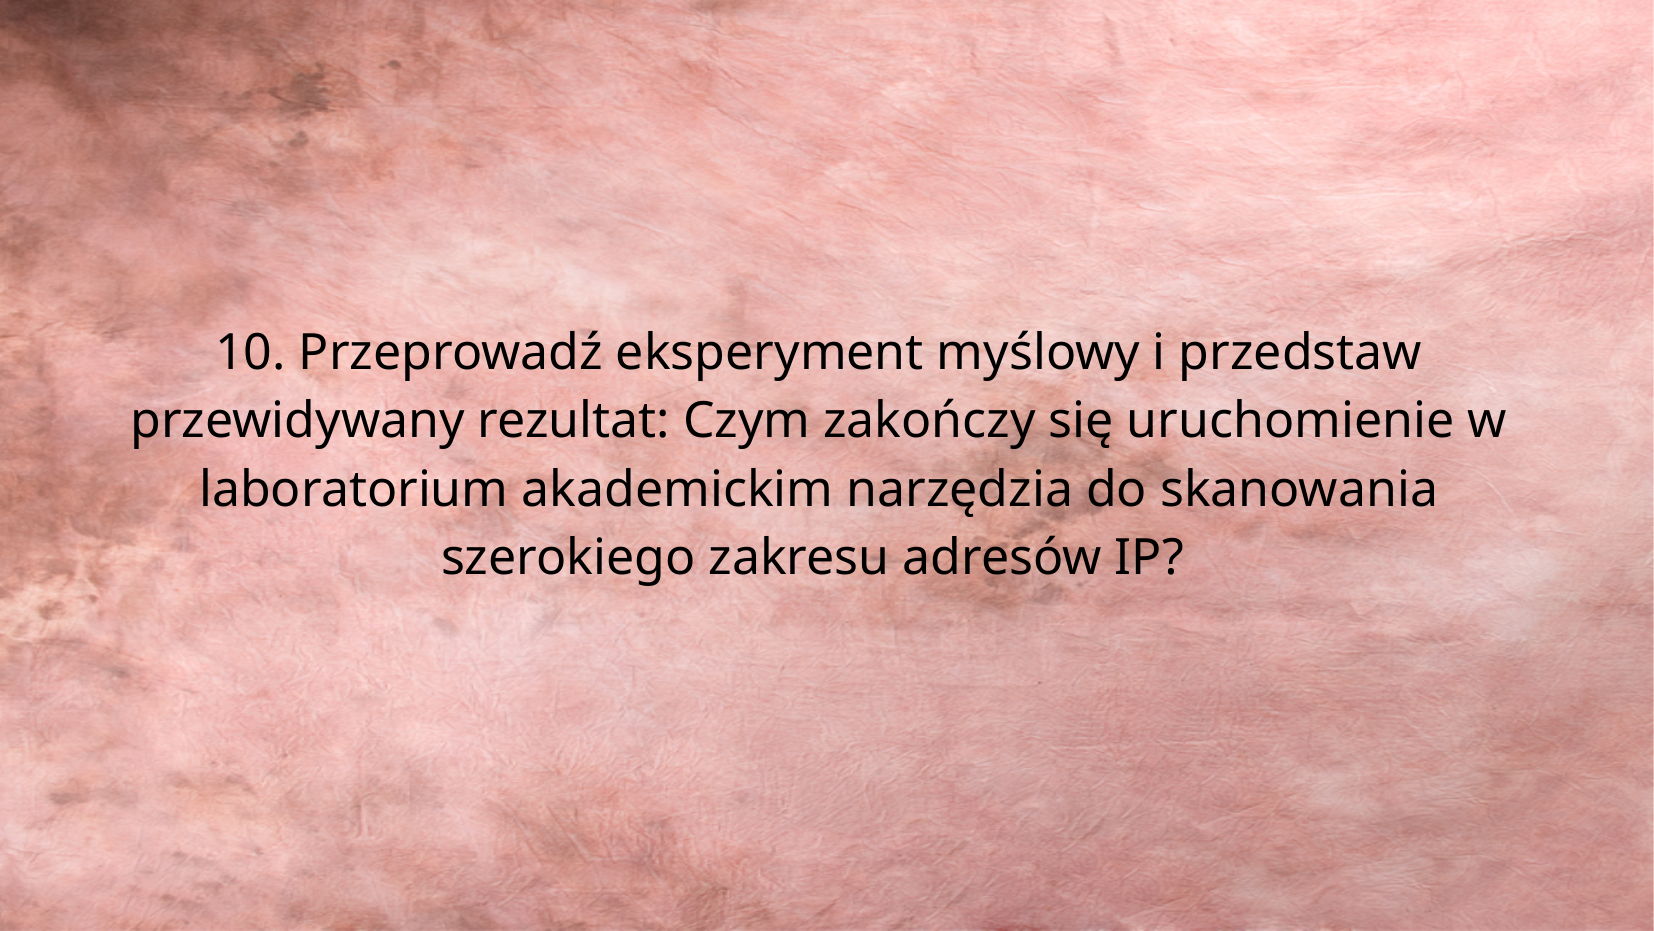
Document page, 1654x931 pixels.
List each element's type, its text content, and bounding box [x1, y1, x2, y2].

picture [0, 0, 1654, 931]
title 10. Przeprowadź eksperyment myślowy i przedstaw przewidywany rezultat: Czym zakończy się uruchomienie w laboratorium akademickim narzędzia do skanowania szerokiego zakresu adresów IP? [75, 352, 1564, 553]
